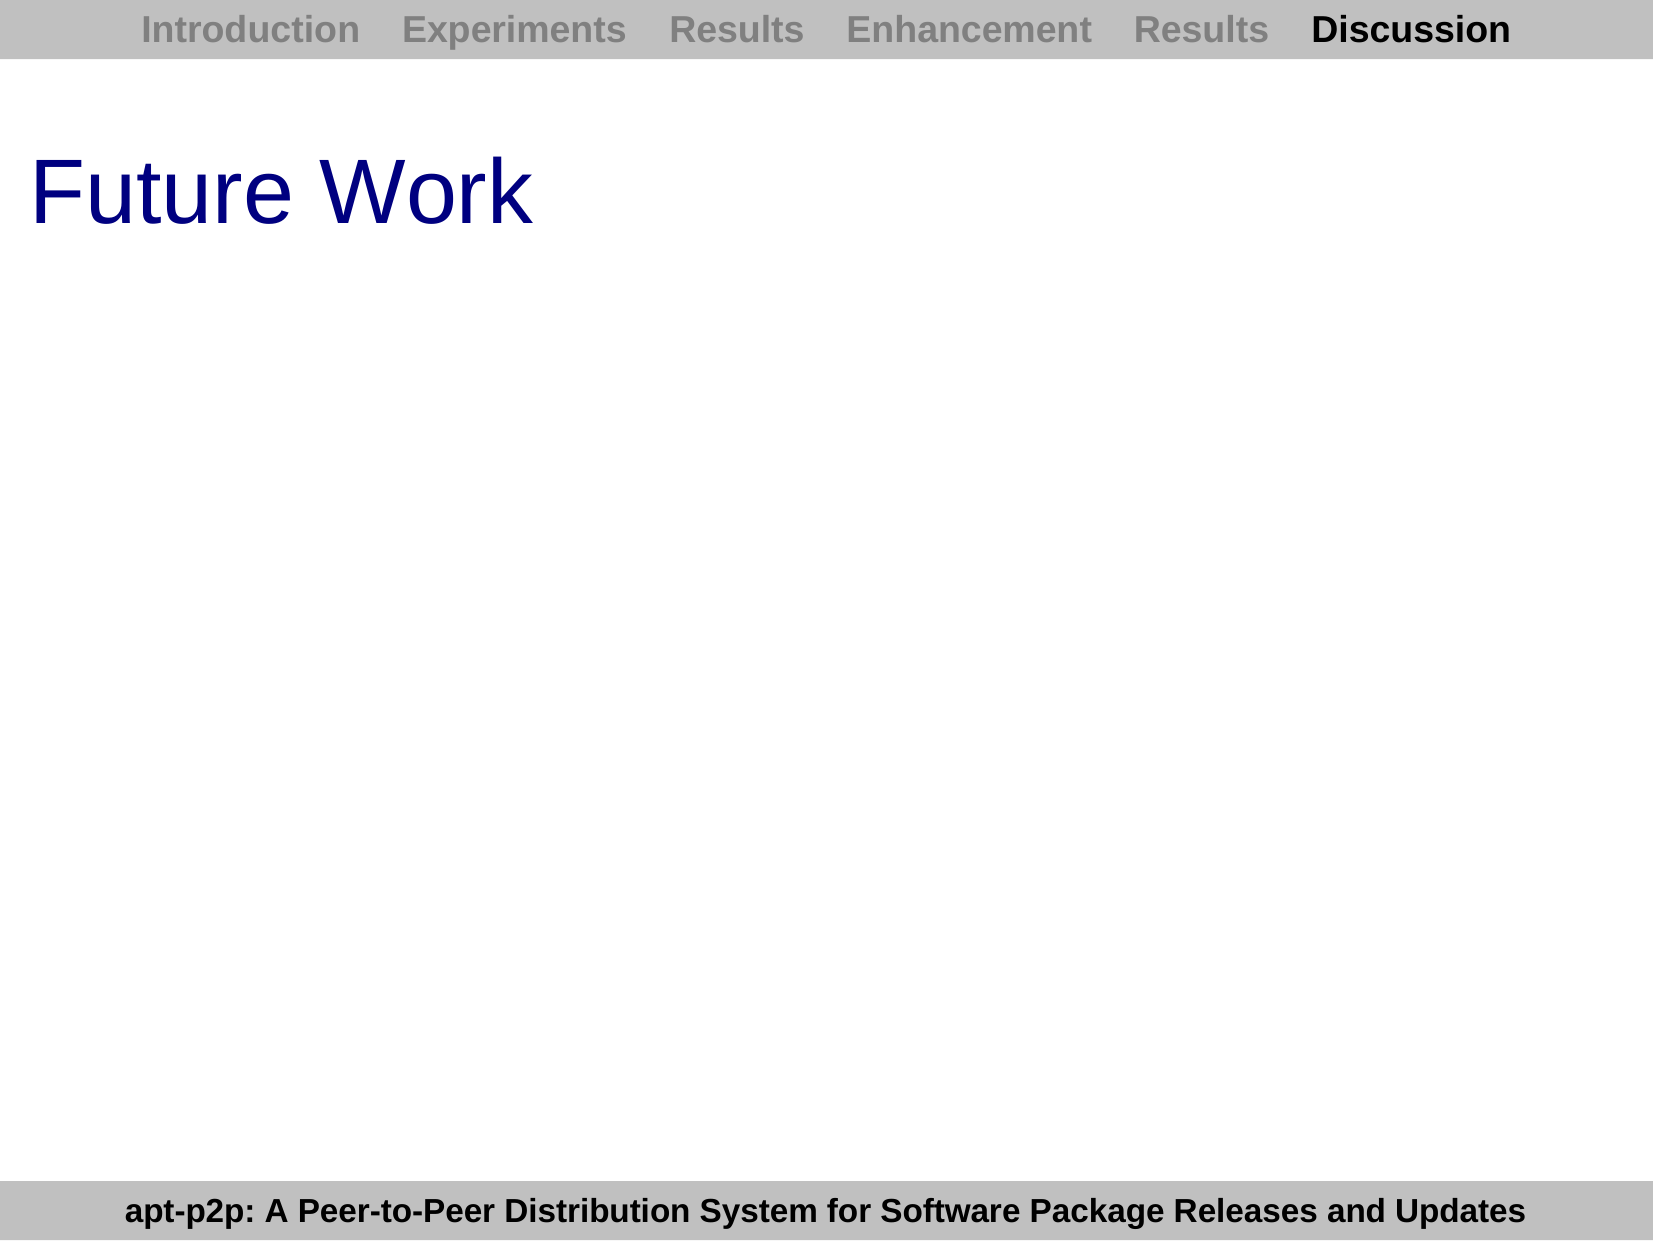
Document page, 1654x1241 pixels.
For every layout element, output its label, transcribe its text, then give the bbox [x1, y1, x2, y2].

title Future Work [29, 88, 1442, 296]
